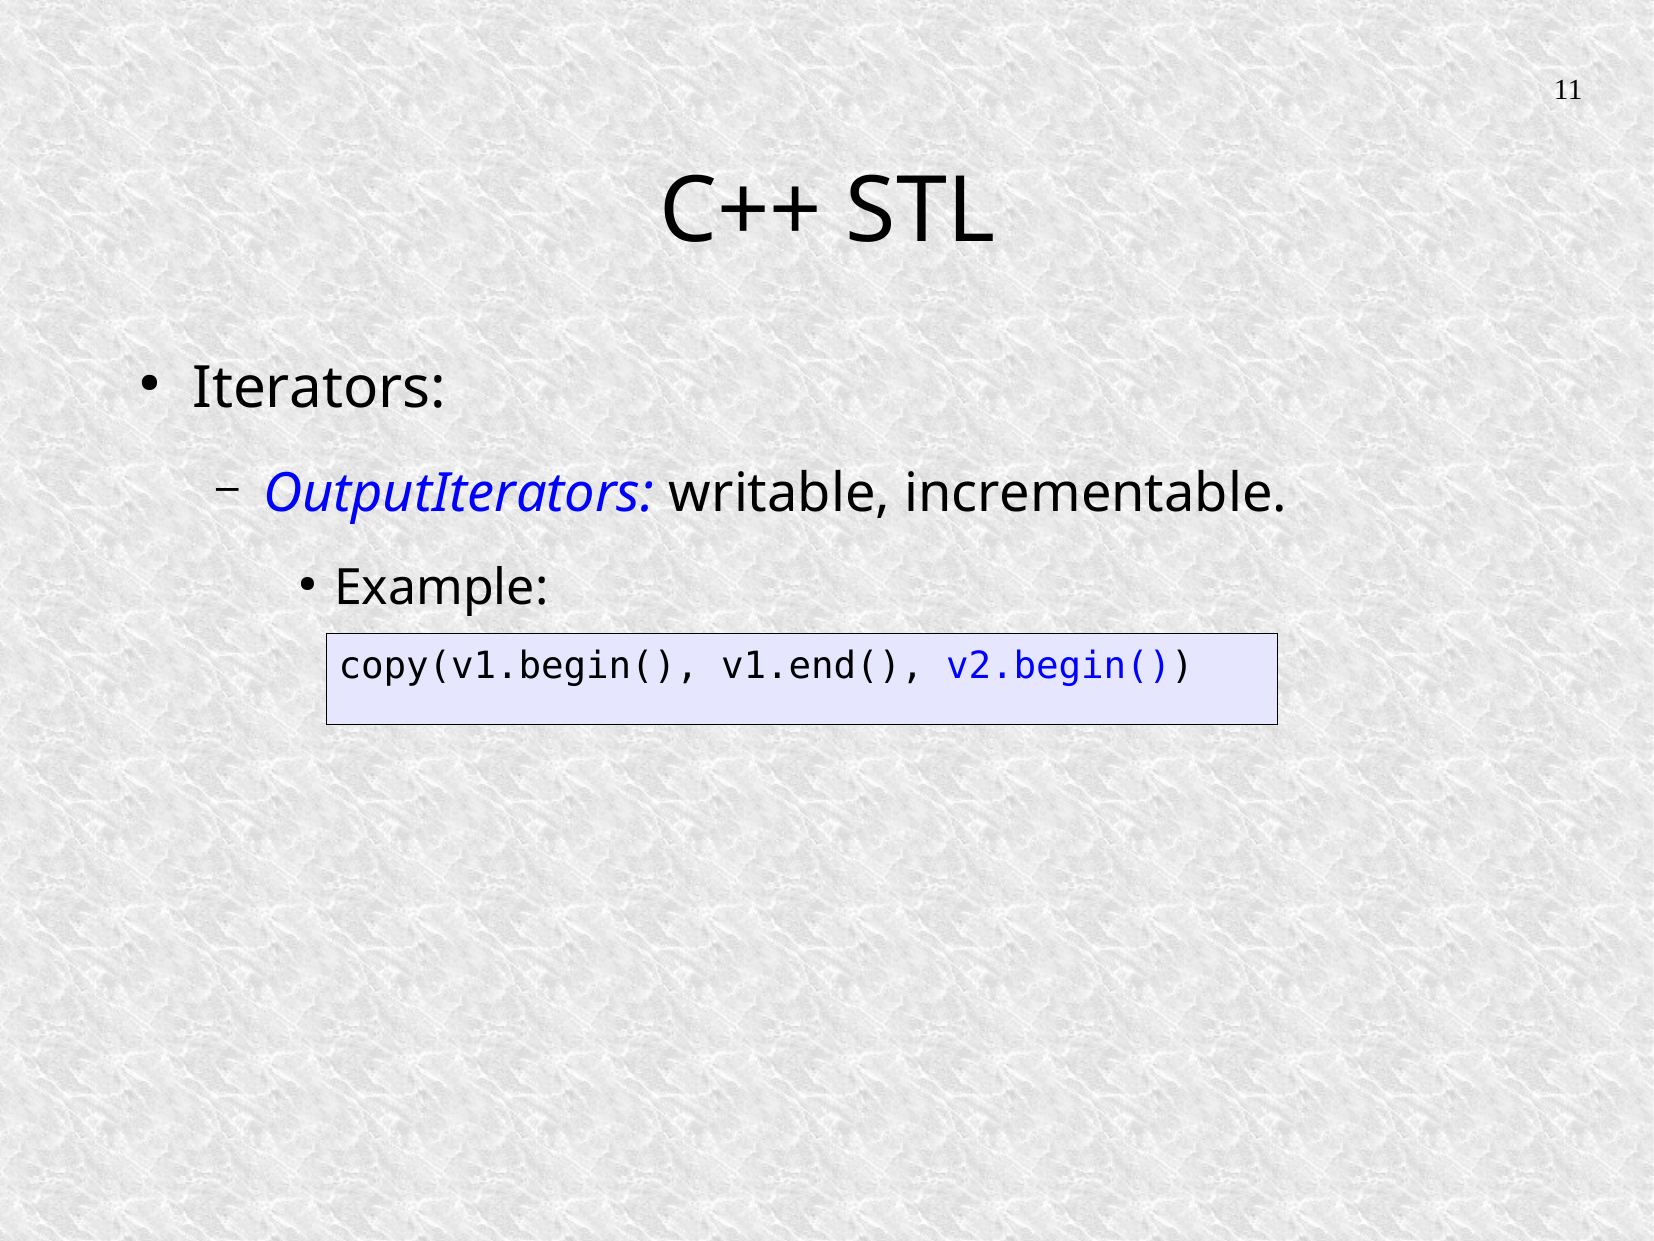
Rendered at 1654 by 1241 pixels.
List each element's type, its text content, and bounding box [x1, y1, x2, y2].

title C++ STL [121, 102, 1534, 311]
picture [0, 0, 1654, 1241]
text_box copy(v1.begin(), v1.end(), v2.begin()) [338, 644, 1194, 690]
list Iterators: OutputIterators: writable, incrementable. Example: [121, 344, 1534, 1127]
